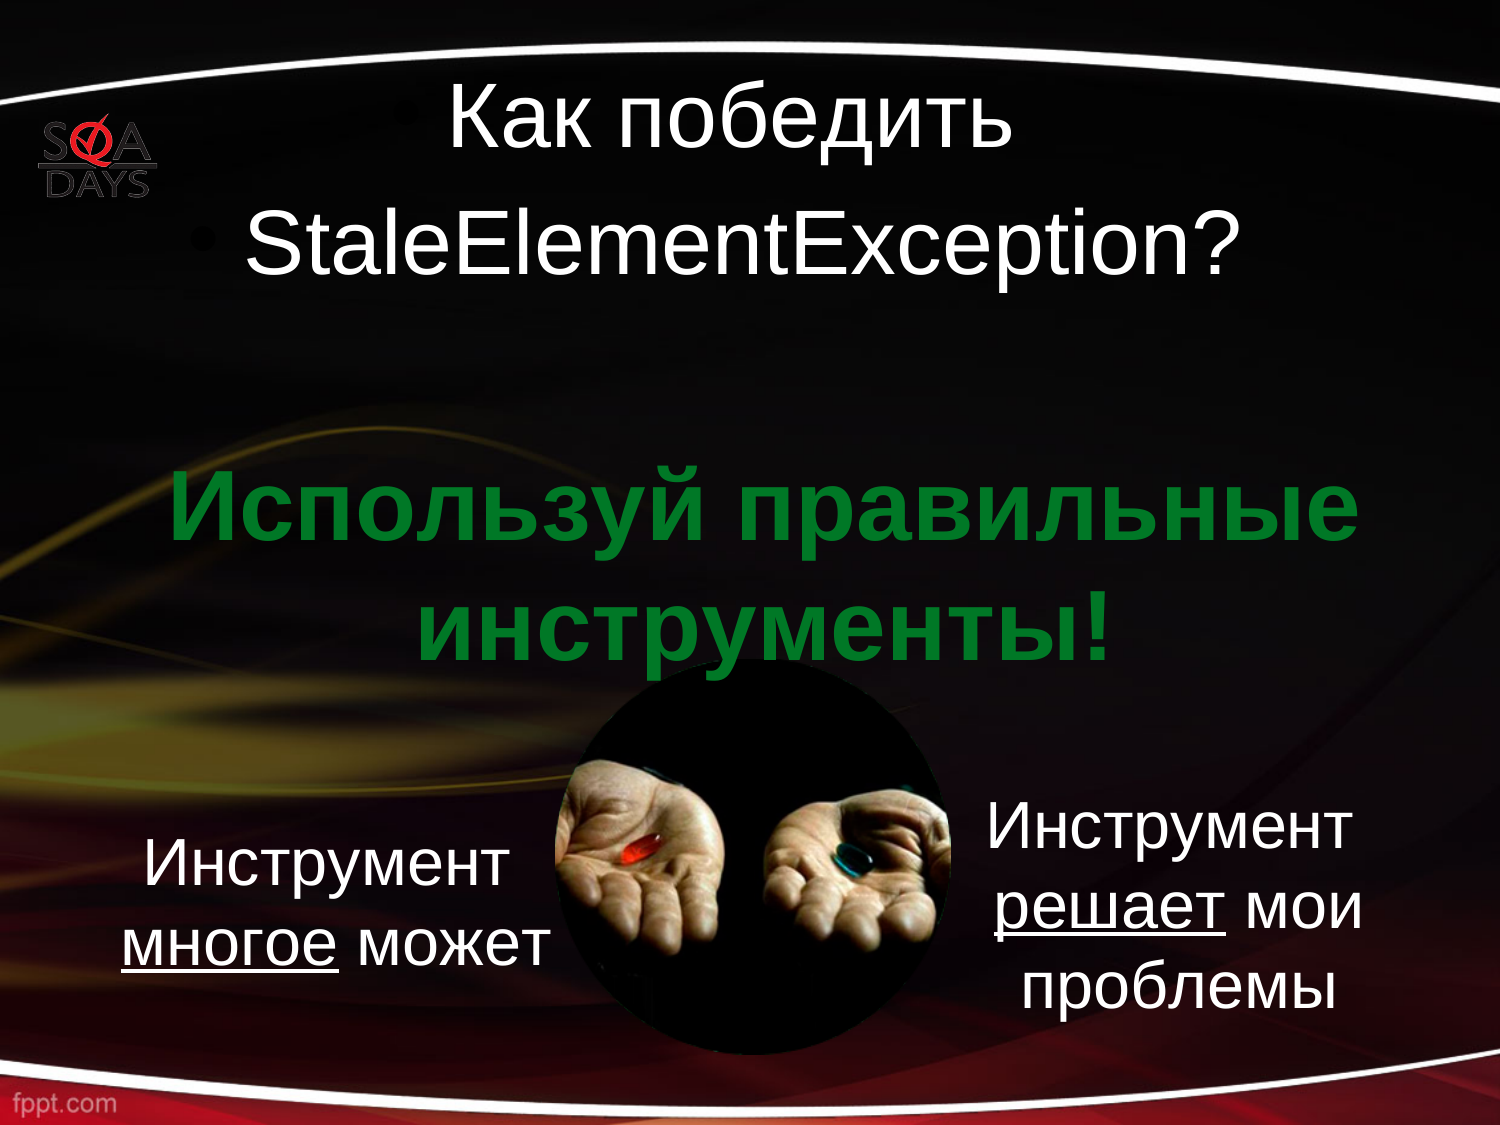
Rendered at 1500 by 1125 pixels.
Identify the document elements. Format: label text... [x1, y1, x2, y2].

title Инструмент многое может [36, 801, 637, 997]
list Как победить StaleElementException? [173, 0, 1259, 430]
title Инструмент решает мои проблемы [868, 774, 1491, 1030]
title Используй правильные инструменты! [105, 433, 1426, 689]
picture [0, 0, 1500, 1125]
